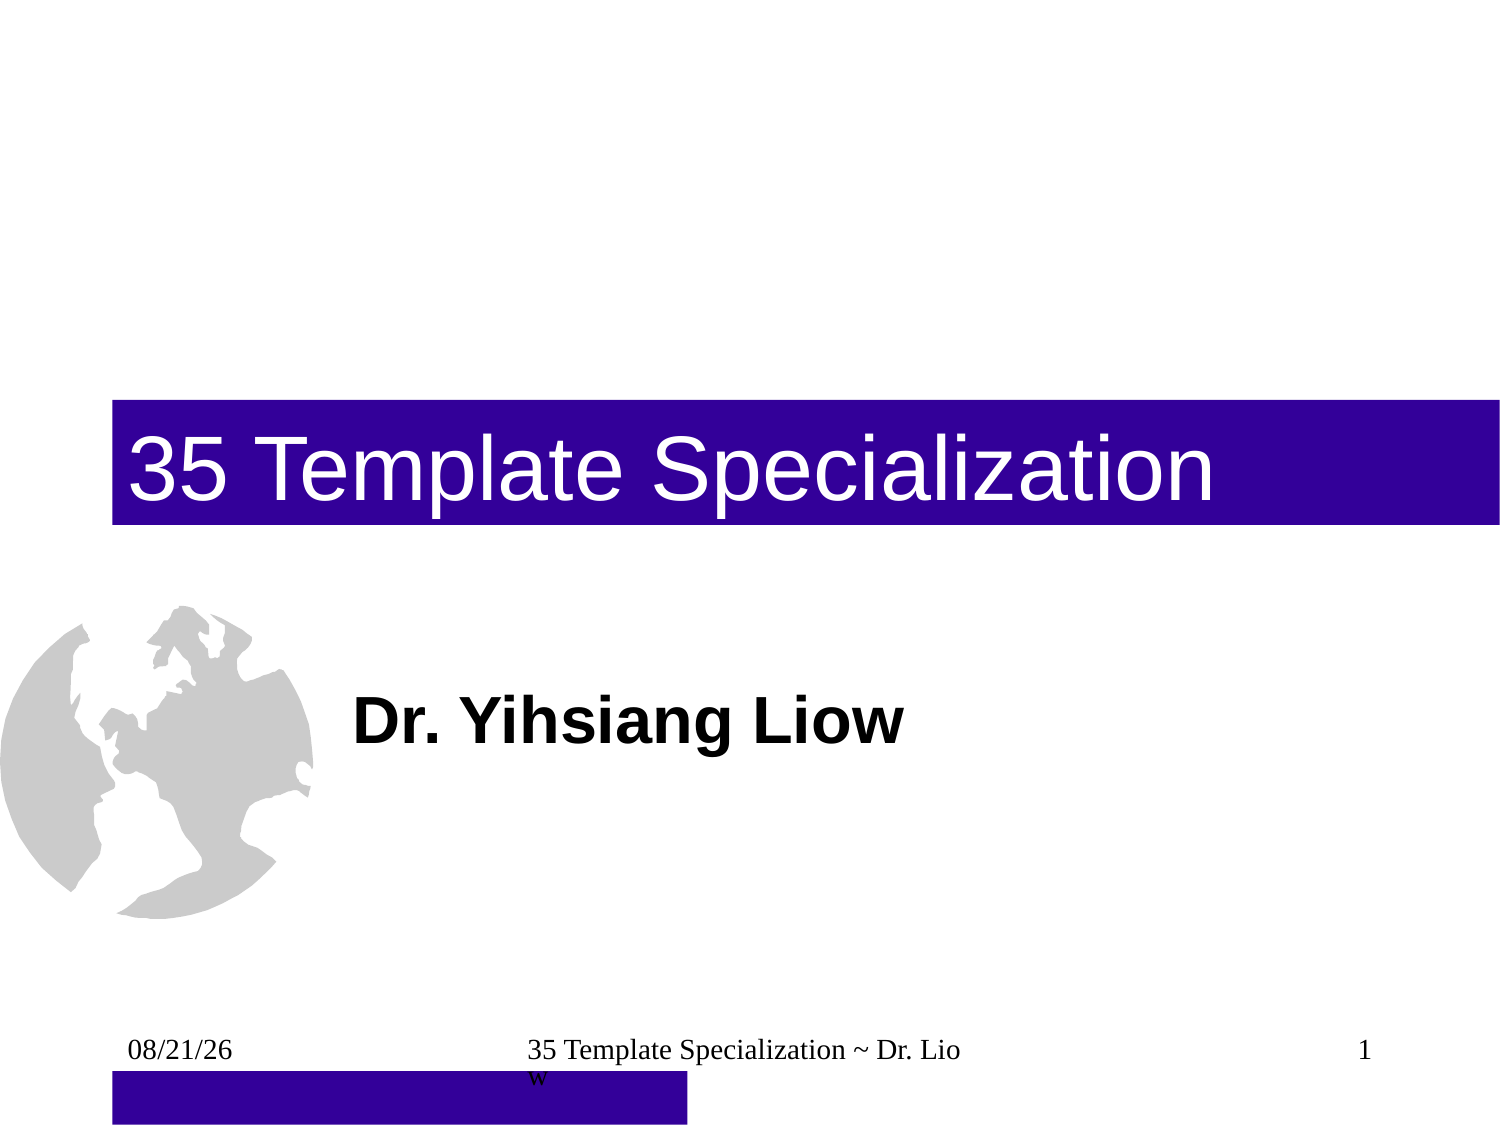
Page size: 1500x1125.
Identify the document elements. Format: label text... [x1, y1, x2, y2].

title 35 Template Specialization [112, 374, 1388, 563]
subtitle Dr. Yihsiang Liow [337, 675, 1388, 963]
